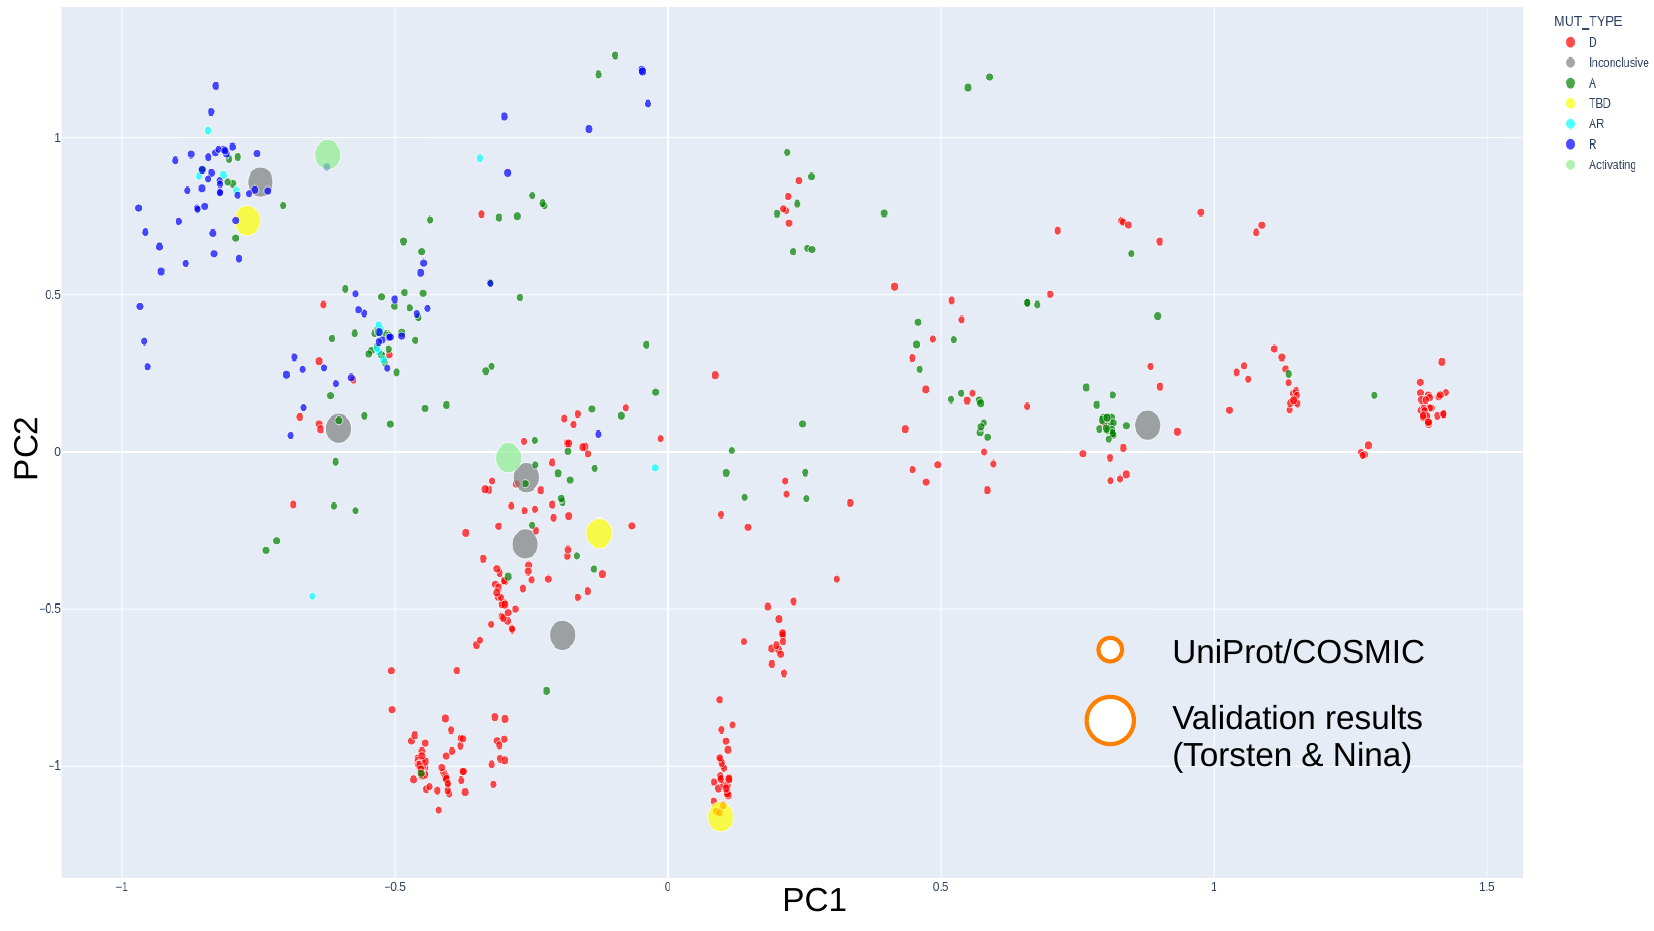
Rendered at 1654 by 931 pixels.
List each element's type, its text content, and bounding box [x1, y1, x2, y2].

text_box [1098, 637, 1123, 662]
text_box PC2 [0, 330, 52, 567]
text_box Validation results (Torsten & Nina) [1157, 692, 1501, 856]
text_box UniProt/COSMIC [1157, 625, 1607, 678]
text_box [1086, 696, 1134, 745]
picture [23, 0, 1654, 898]
text_box PC1 [696, 874, 934, 926]
